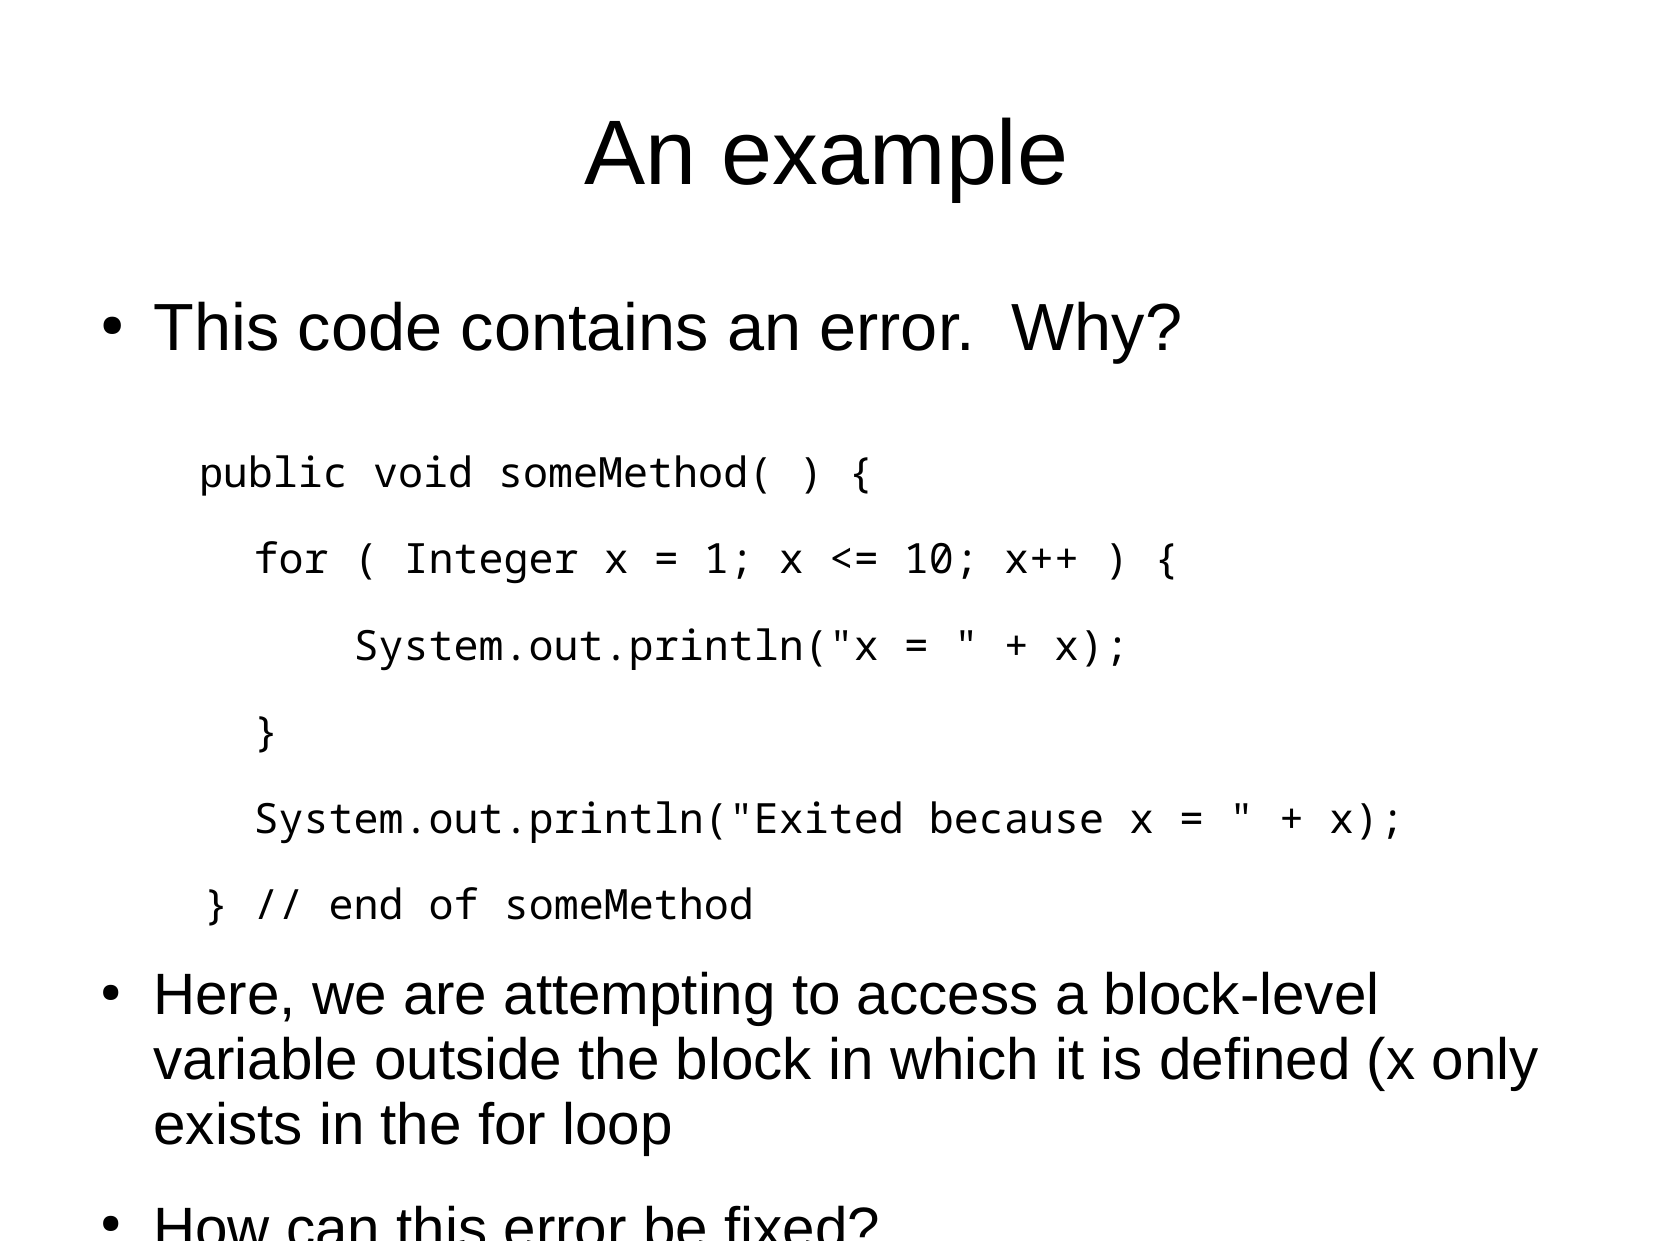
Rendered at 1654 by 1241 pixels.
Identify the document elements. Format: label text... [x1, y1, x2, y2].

title An example [82, 49, 1571, 257]
list This code contains an error. Why? public void someMethod( ) { for ( Integer x = 1; x <= 10; x++ ) { System.out.println("x = " + x); } System.out.println("Exited because x = " + x); } // end of someMethod Here, we are attempting to access a block-level variable outside the block in which it is defined (x only exists in the for loop How can this error be fixed? [82, 290, 1571, 1164]
